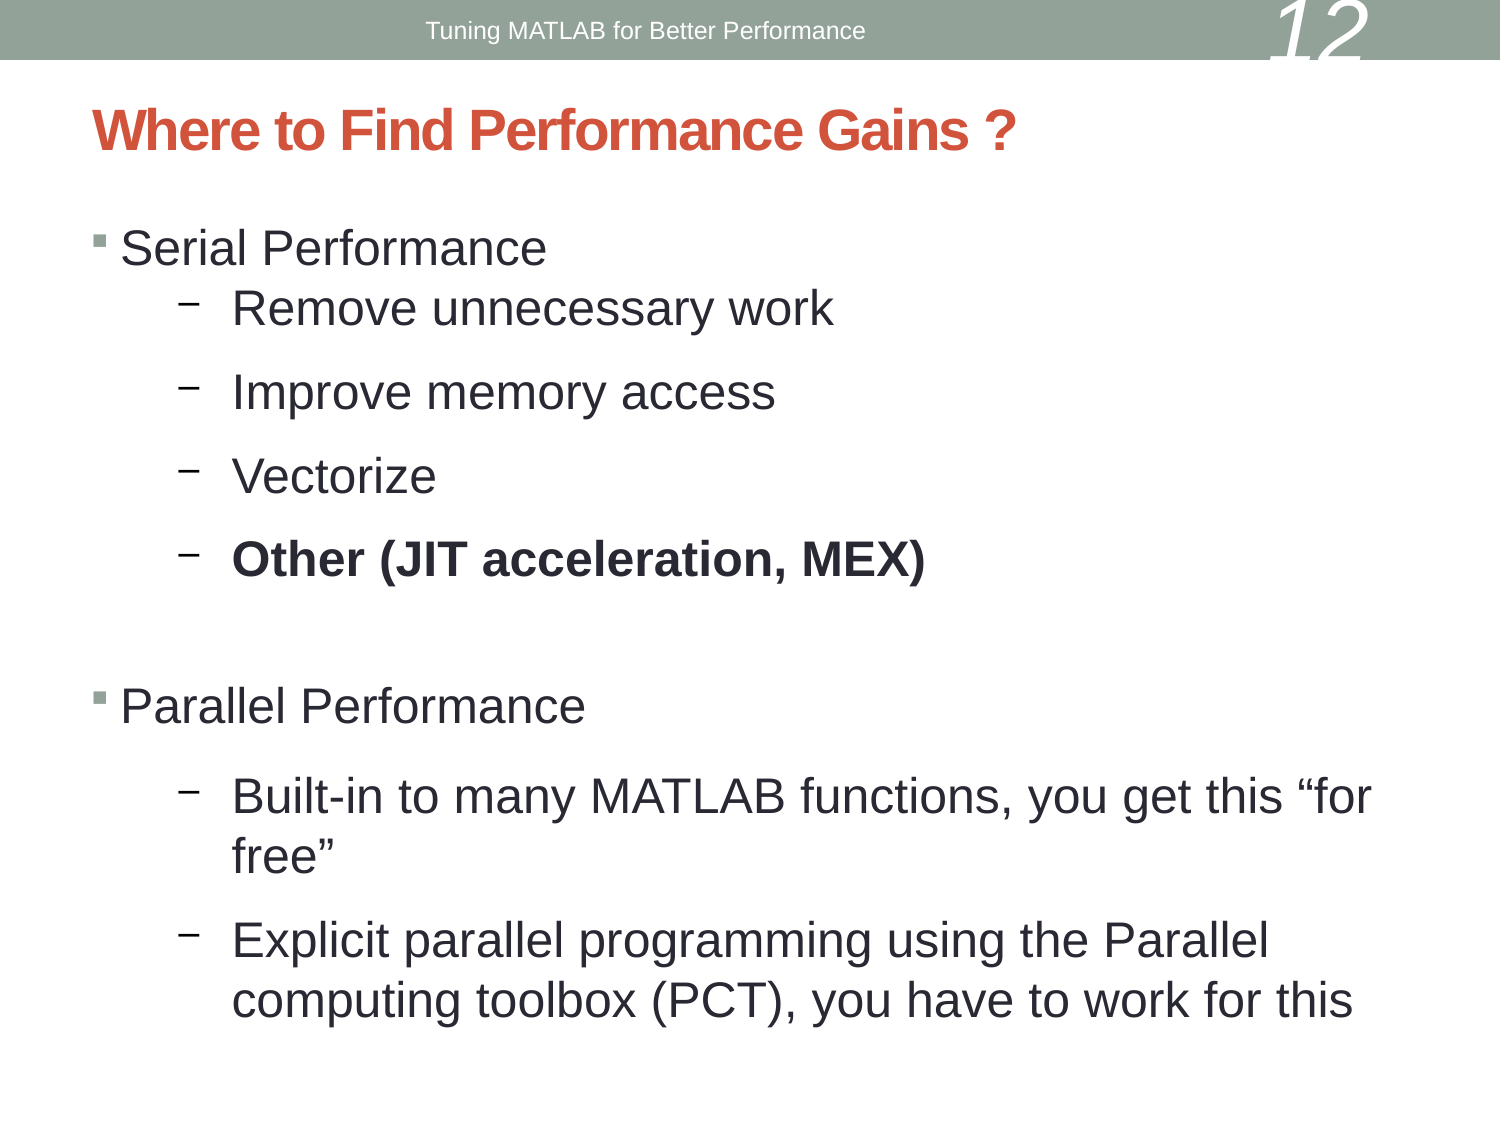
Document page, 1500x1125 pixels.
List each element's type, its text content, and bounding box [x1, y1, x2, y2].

footer Tuning MATLAB for Better Performance [410, 3, 1086, 57]
slide_number <number> [1252, 0, 1428, 54]
title Where to Find Performance Gains ? [77, 66, 1357, 188]
list Serial Performance Remove unnecessary work Improve memory access Vectorize Other (JIT acceleration, MEX) Parallel Performance Built-in to many MATLAB functions, you get this “for free” Explicit parallel programming using the Parallel computing toolbox (PCT), you have to work for this [75, 208, 1425, 869]
